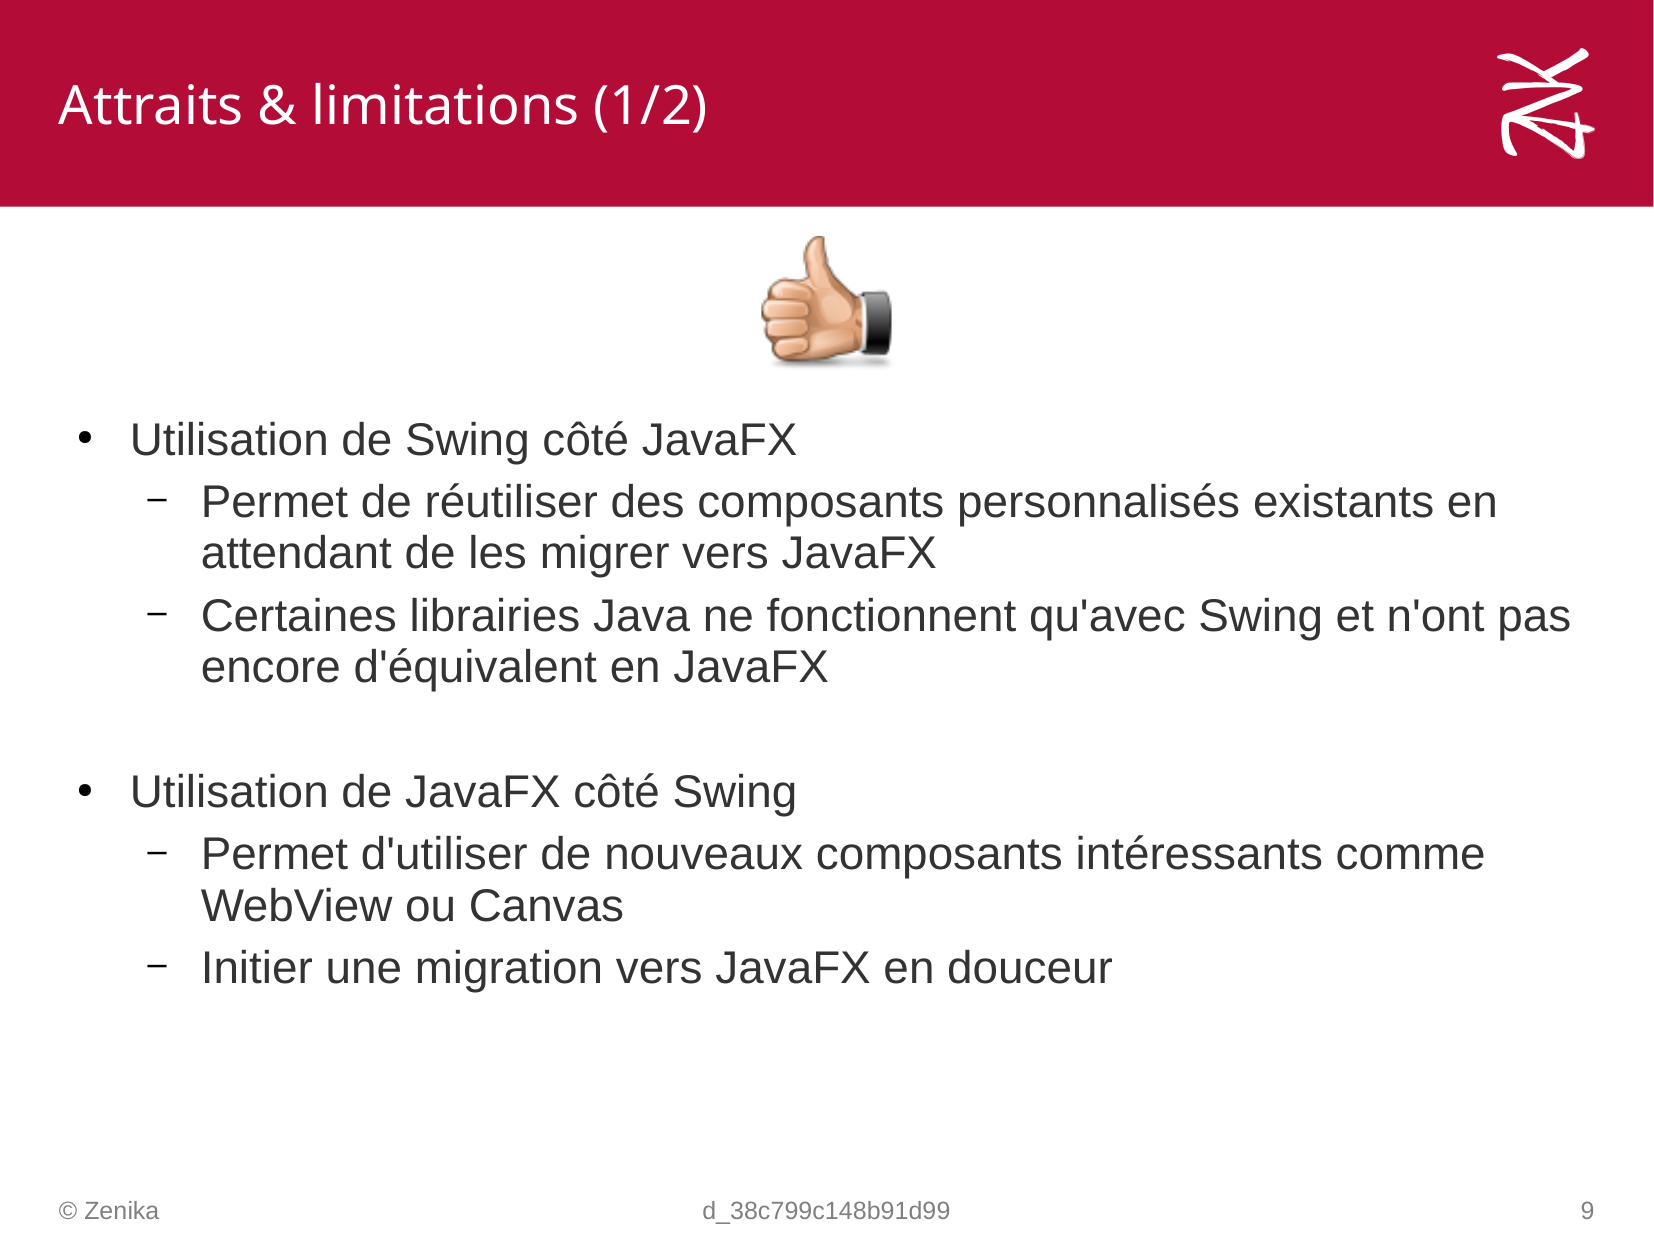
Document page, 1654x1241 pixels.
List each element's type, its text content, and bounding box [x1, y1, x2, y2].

title Attraits & limitations (1/2) [59, 29, 1595, 178]
picture [760, 236, 894, 370]
list Utilisation de Swing côté JavaFX Permet de réutiliser des composants personnalisés existants en attendant de les migrer vers JavaFX Certaines librairies Java ne fonctionnent qu'avec Swing et n'ont pas encore d'équivalent en JavaFX Utilisation de JavaFX côté Swing Permet d'utiliser de nouveaux composants intéressants comme WebView ou Canvas Initier une migration vers JavaFX en douceur [59, 413, 1595, 1182]
